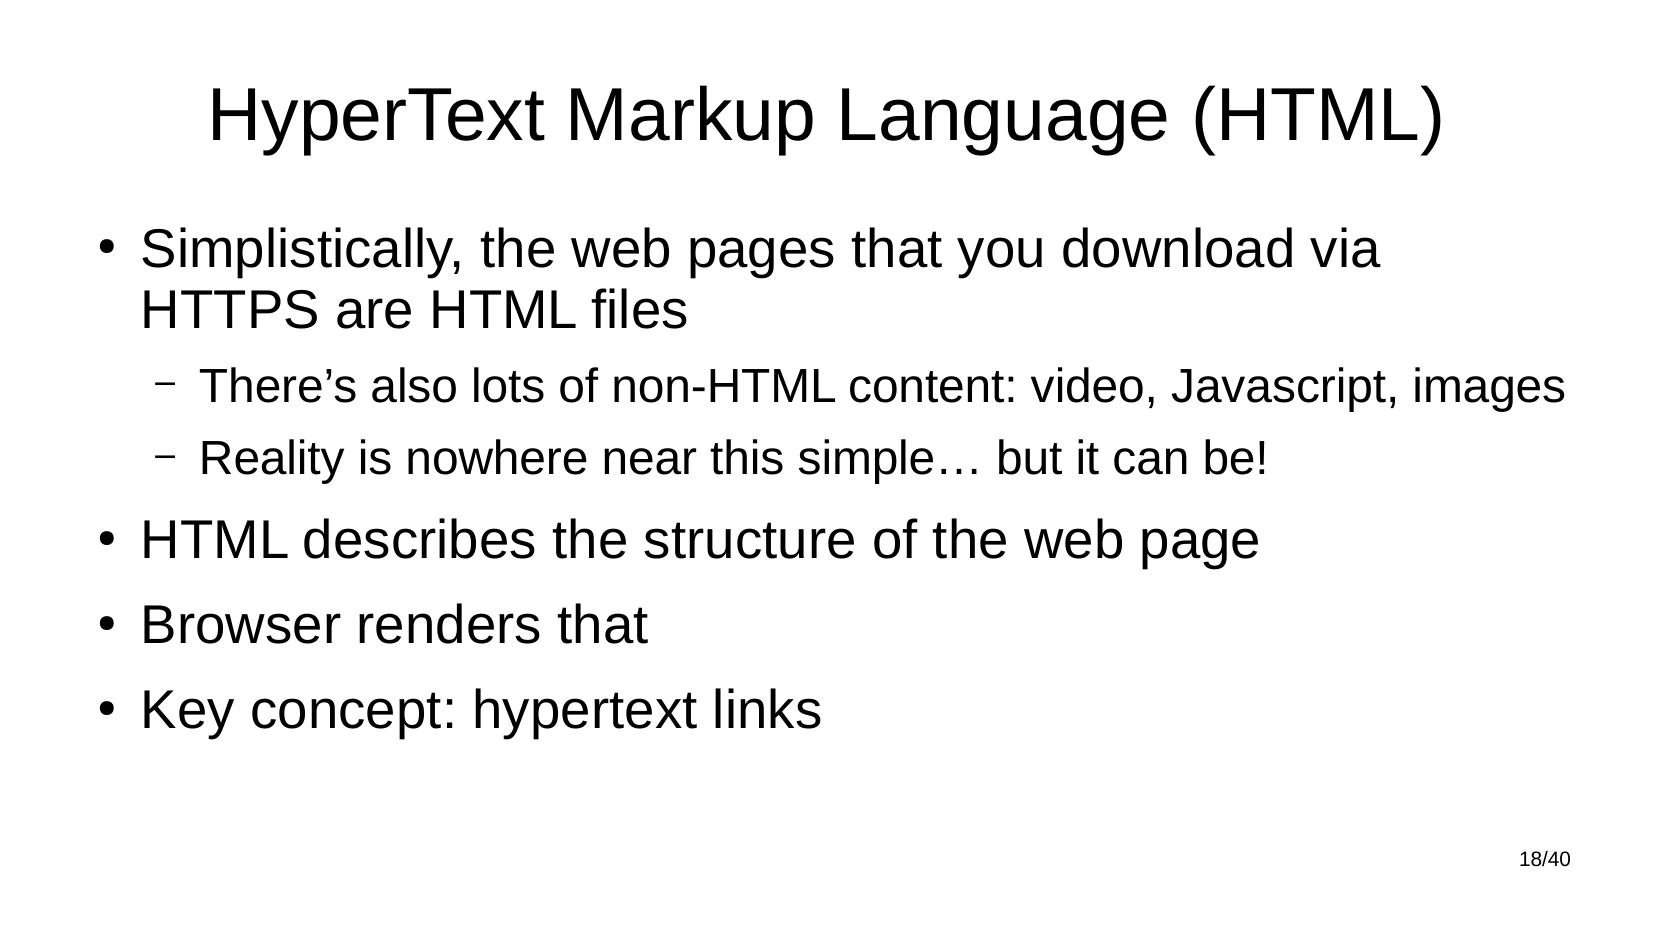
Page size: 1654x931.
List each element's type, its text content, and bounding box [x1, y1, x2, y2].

list Simplistically, the web pages that you download via HTTPS are HTML files There’s also lots of non-HTML content: video, Javascript, images Reality is nowhere near this simple… but it can be! HTML describes the structure of the web page Browser renders that Key concept: hypertext links [82, 217, 1571, 758]
title HyperText Markup Language (HTML) [82, 37, 1571, 193]
